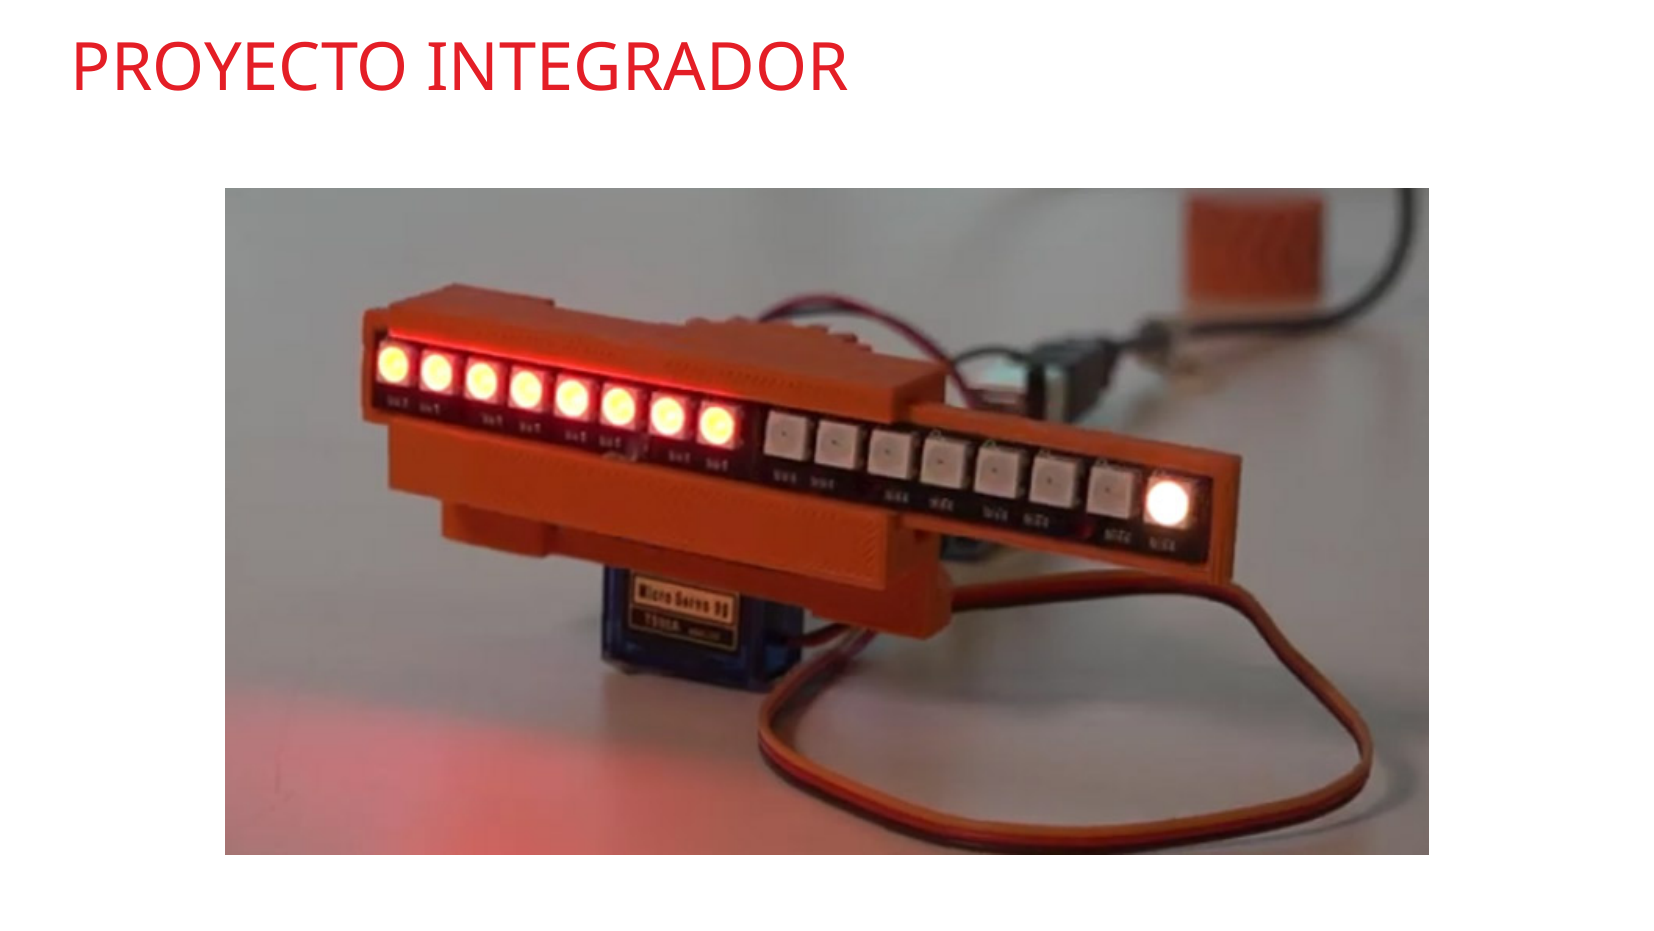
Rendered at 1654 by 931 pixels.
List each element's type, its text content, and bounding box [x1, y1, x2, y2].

title PROYECTO INTEGRADOR [70, 11, 1347, 118]
picture [225, 188, 1429, 855]
